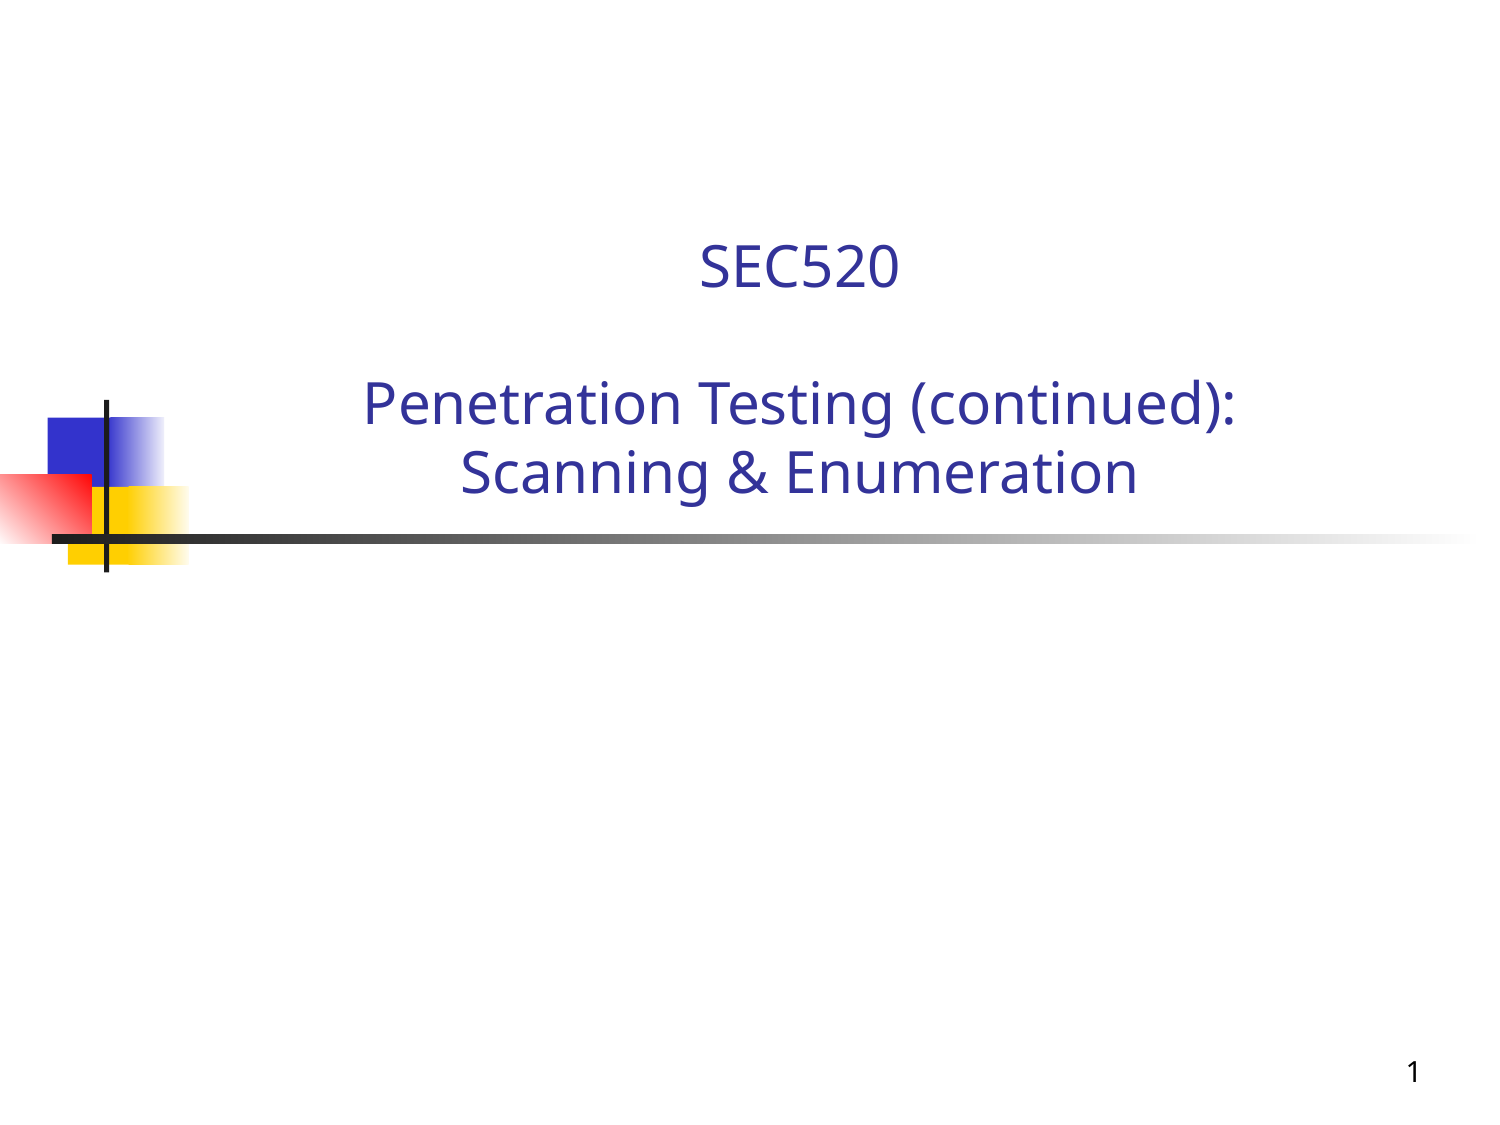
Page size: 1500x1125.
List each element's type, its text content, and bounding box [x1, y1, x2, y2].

title SEC520 Penetration Testing (continued): Scanning & Enumeration [162, 223, 1438, 515]
